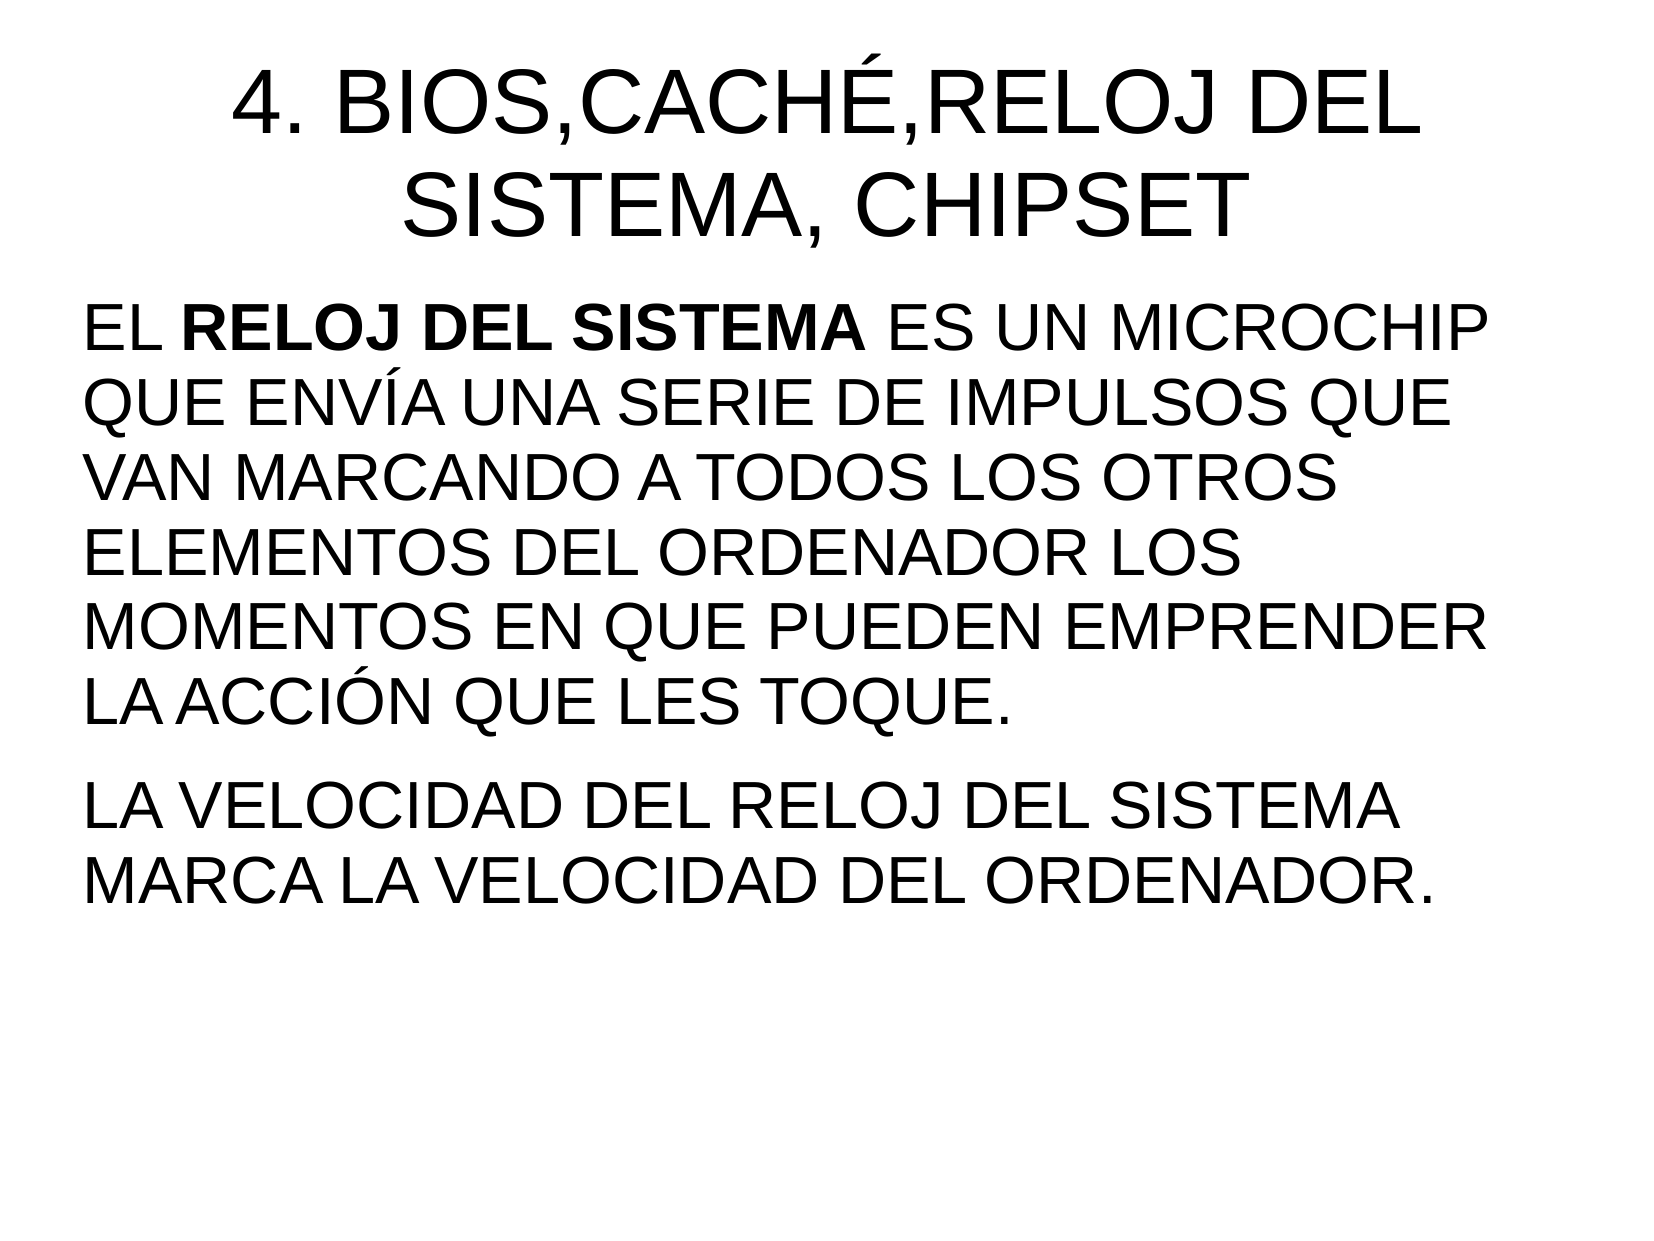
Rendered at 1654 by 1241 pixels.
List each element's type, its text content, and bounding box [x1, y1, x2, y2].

title 4. BIOS,CACHÉ,RELOJ DEL SISTEMA, CHIPSET [82, 50, 1571, 256]
list EL RELOJ DEL SISTEMA ES UN MICROCHIP QUE ENVÍA UNA SERIE DE IMPULSOS QUE VAN MARCANDO A TODOS LOS OTROS ELEMENTOS DEL ORDENADOR LOS MOMENTOS EN QUE PUEDEN EMPRENDER LA ACCIÓN QUE LES TOQUE. LA VELOCIDAD DEL RELOJ DEL SISTEMA MARCA LA VELOCIDAD DEL ORDENADOR. [82, 290, 1571, 1109]
